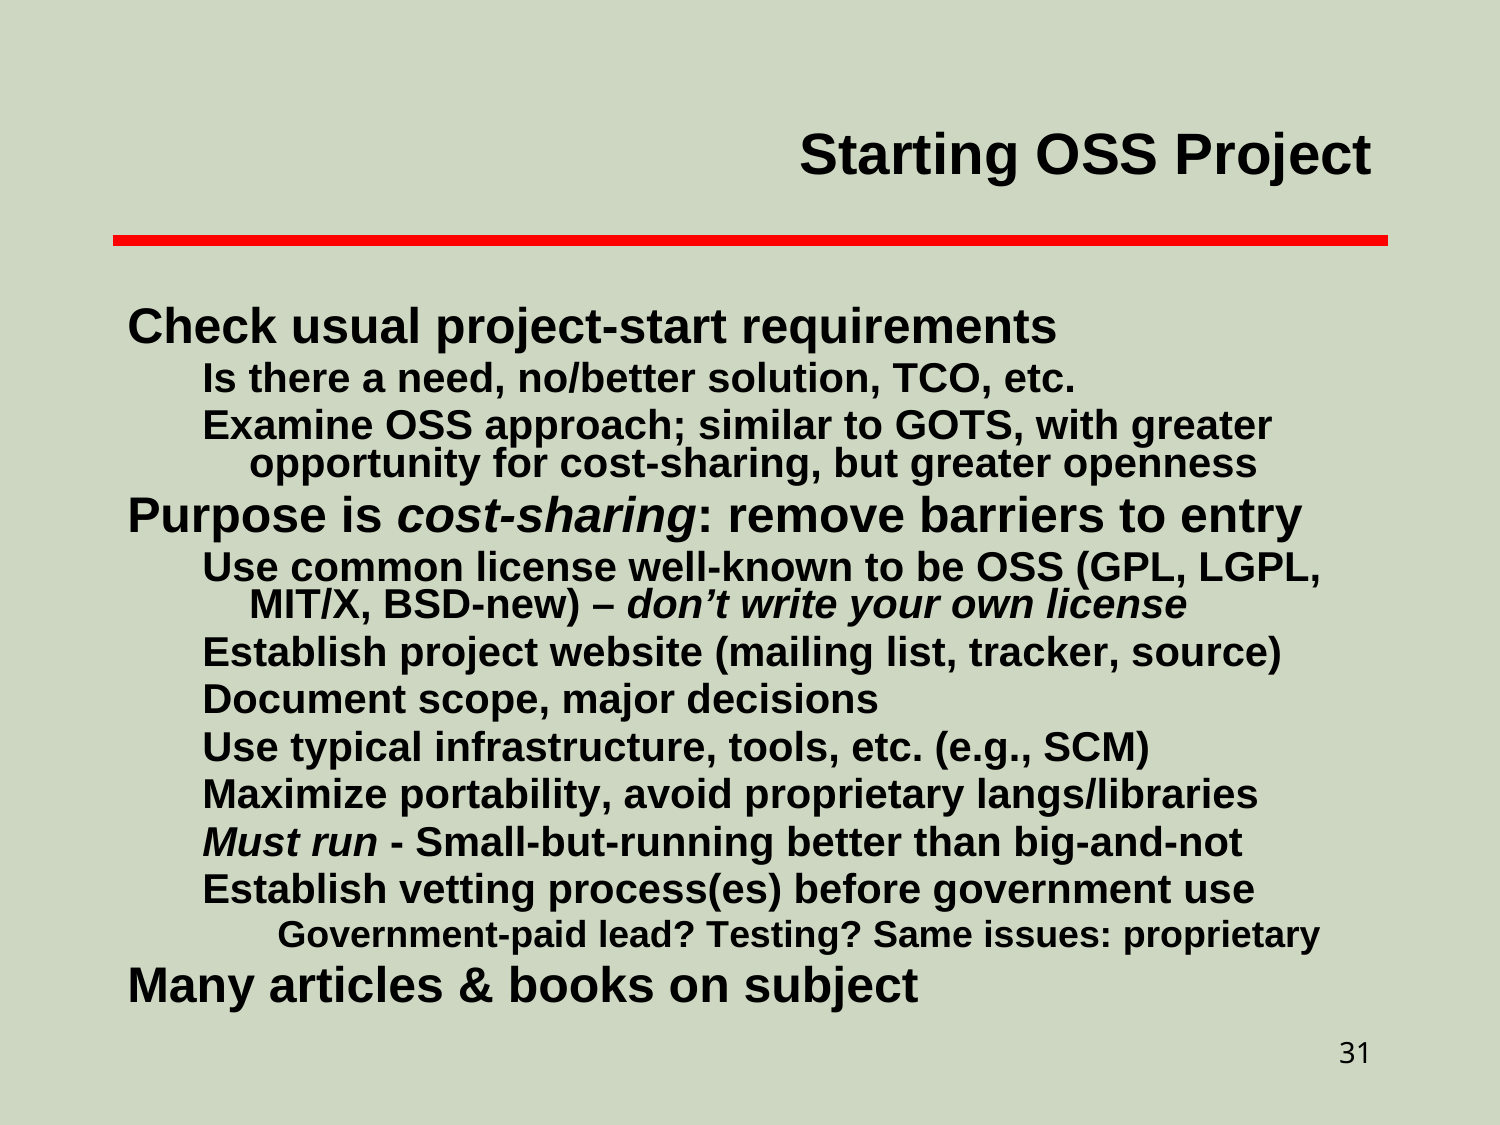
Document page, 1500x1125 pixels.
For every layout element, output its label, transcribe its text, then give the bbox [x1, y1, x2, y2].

list Check usual project-start requirements Is there a need, no/better solution, TCO, etc. Examine OSS approach; similar to GOTS, with greater opportunity for cost-sharing, but greater openness Purpose is cost-sharing: remove barriers to entry Use common license well-known to be OSS (GPL, LGPL, MIT/X, BSD-new) – don’t write your own license Establish project website (mailing list, tracker, source) Document scope, major decisions Use typical infrastructure, tools, etc. (e.g., SCM) Maximize portability, avoid proprietary langs/libraries Must run - Small-but-running better than big-and-not Establish vetting process(es) before government use Government-paid lead? Testing? Same issues: proprietary Many articles & books on subject [112, 299, 1388, 1087]
title Starting OSS Project [337, 85, 1388, 224]
